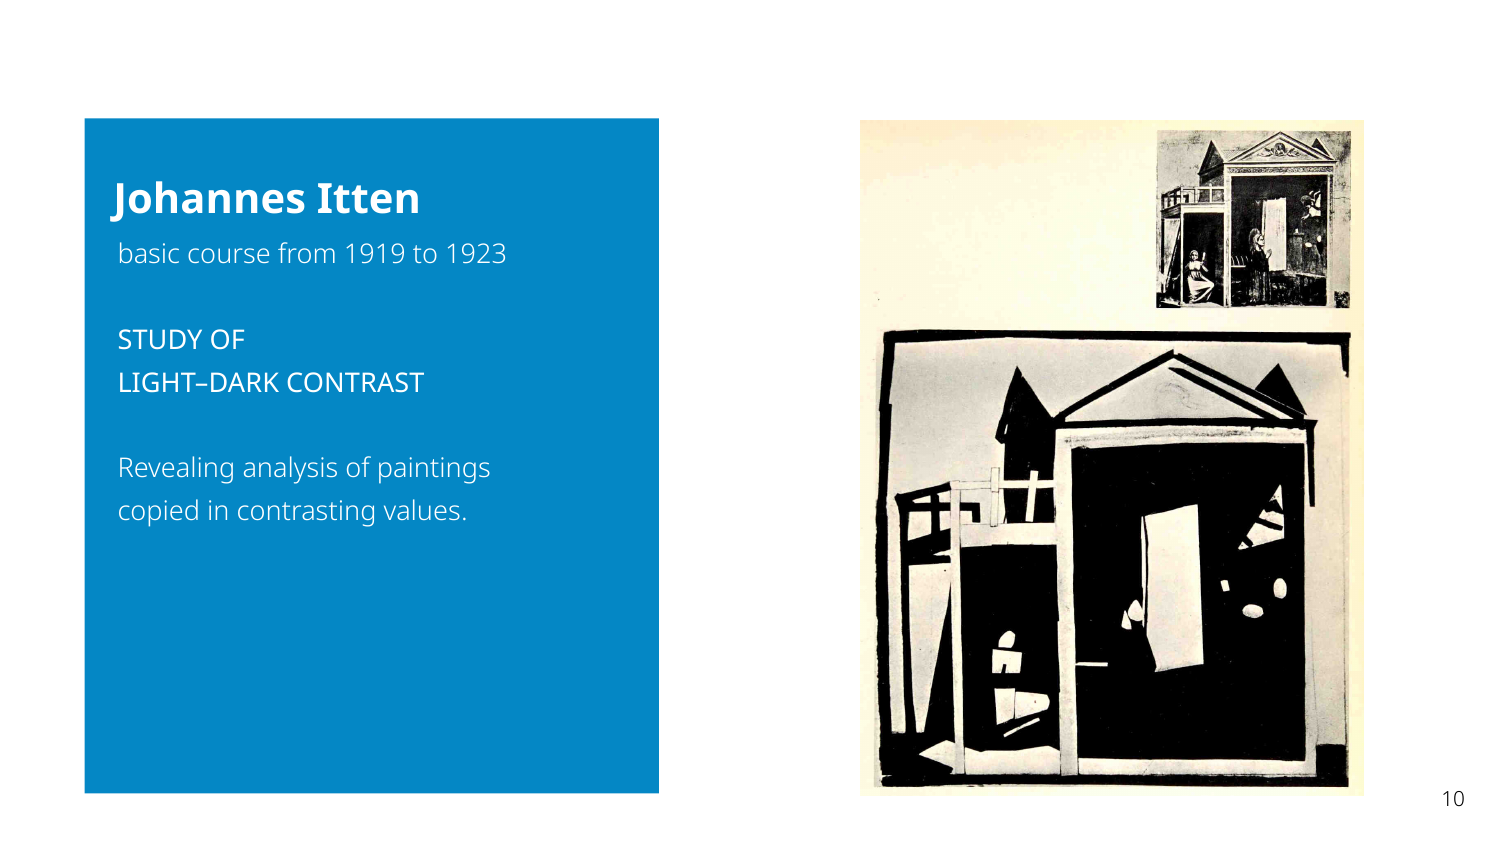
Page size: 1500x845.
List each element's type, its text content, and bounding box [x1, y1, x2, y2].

title basic course from 1919 to 1923 Study of light–dark contrast Revealing analysis of paintings copied in contrasting values. [102, 252, 660, 546]
picture [860, 120, 1364, 796]
title Johannes Itten [98, 168, 665, 252]
